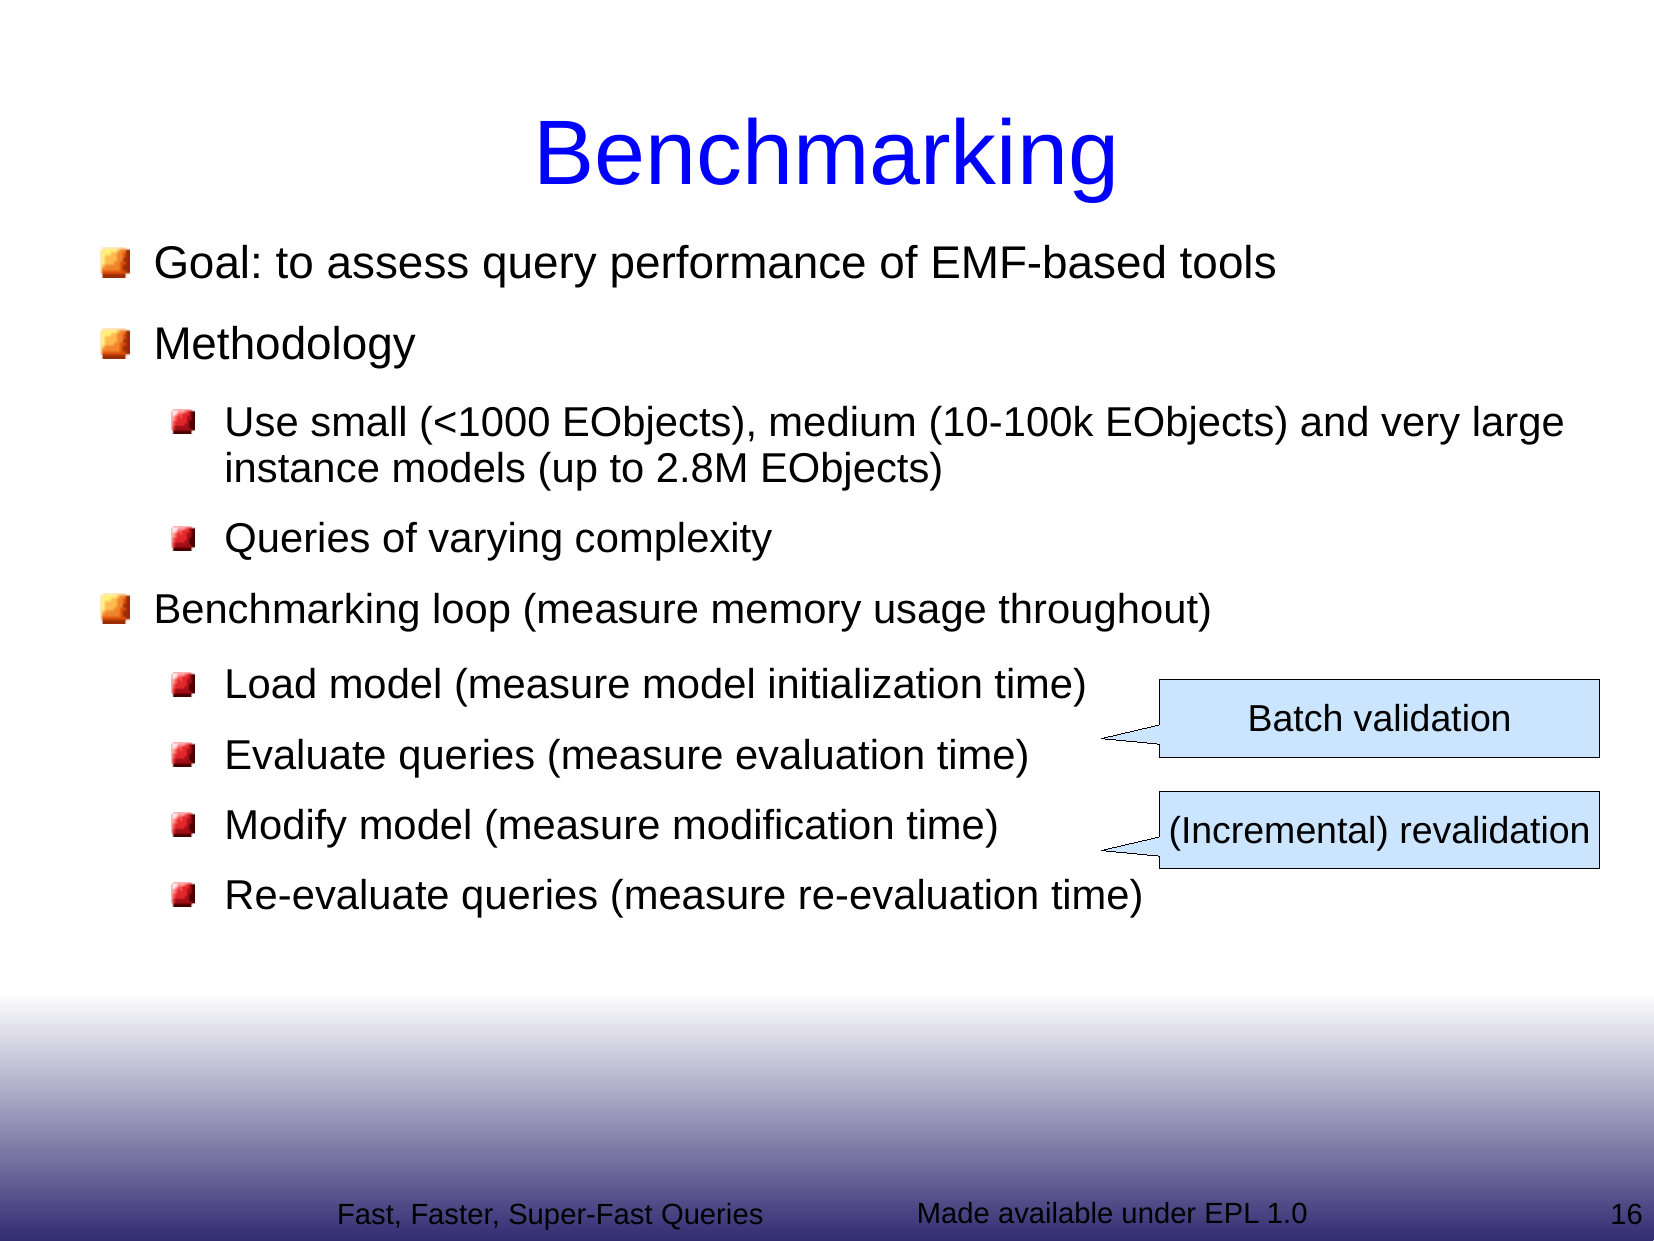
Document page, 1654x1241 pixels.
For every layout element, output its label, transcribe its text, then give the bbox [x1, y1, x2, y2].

list Goal: to assess query performance of EMF-based tools Methodology Use small (<1000 EObjects), medium (10-100k EObjects) and very large instance models (up to 2.8M EObjects) Queries of varying complexity Benchmarking loop (measure memory usage throughout) Load model (measure model initialization time) Evaluate queries (measure evaluation time) Modify model (measure modification time) Re-evaluate queries (measure re-evaluation time) [82, 237, 1571, 991]
title Benchmarking [82, 49, 1571, 237]
text_box (Incremental) revalidation [1101, 791, 1600, 869]
text_box Batch validation [1101, 679, 1600, 758]
